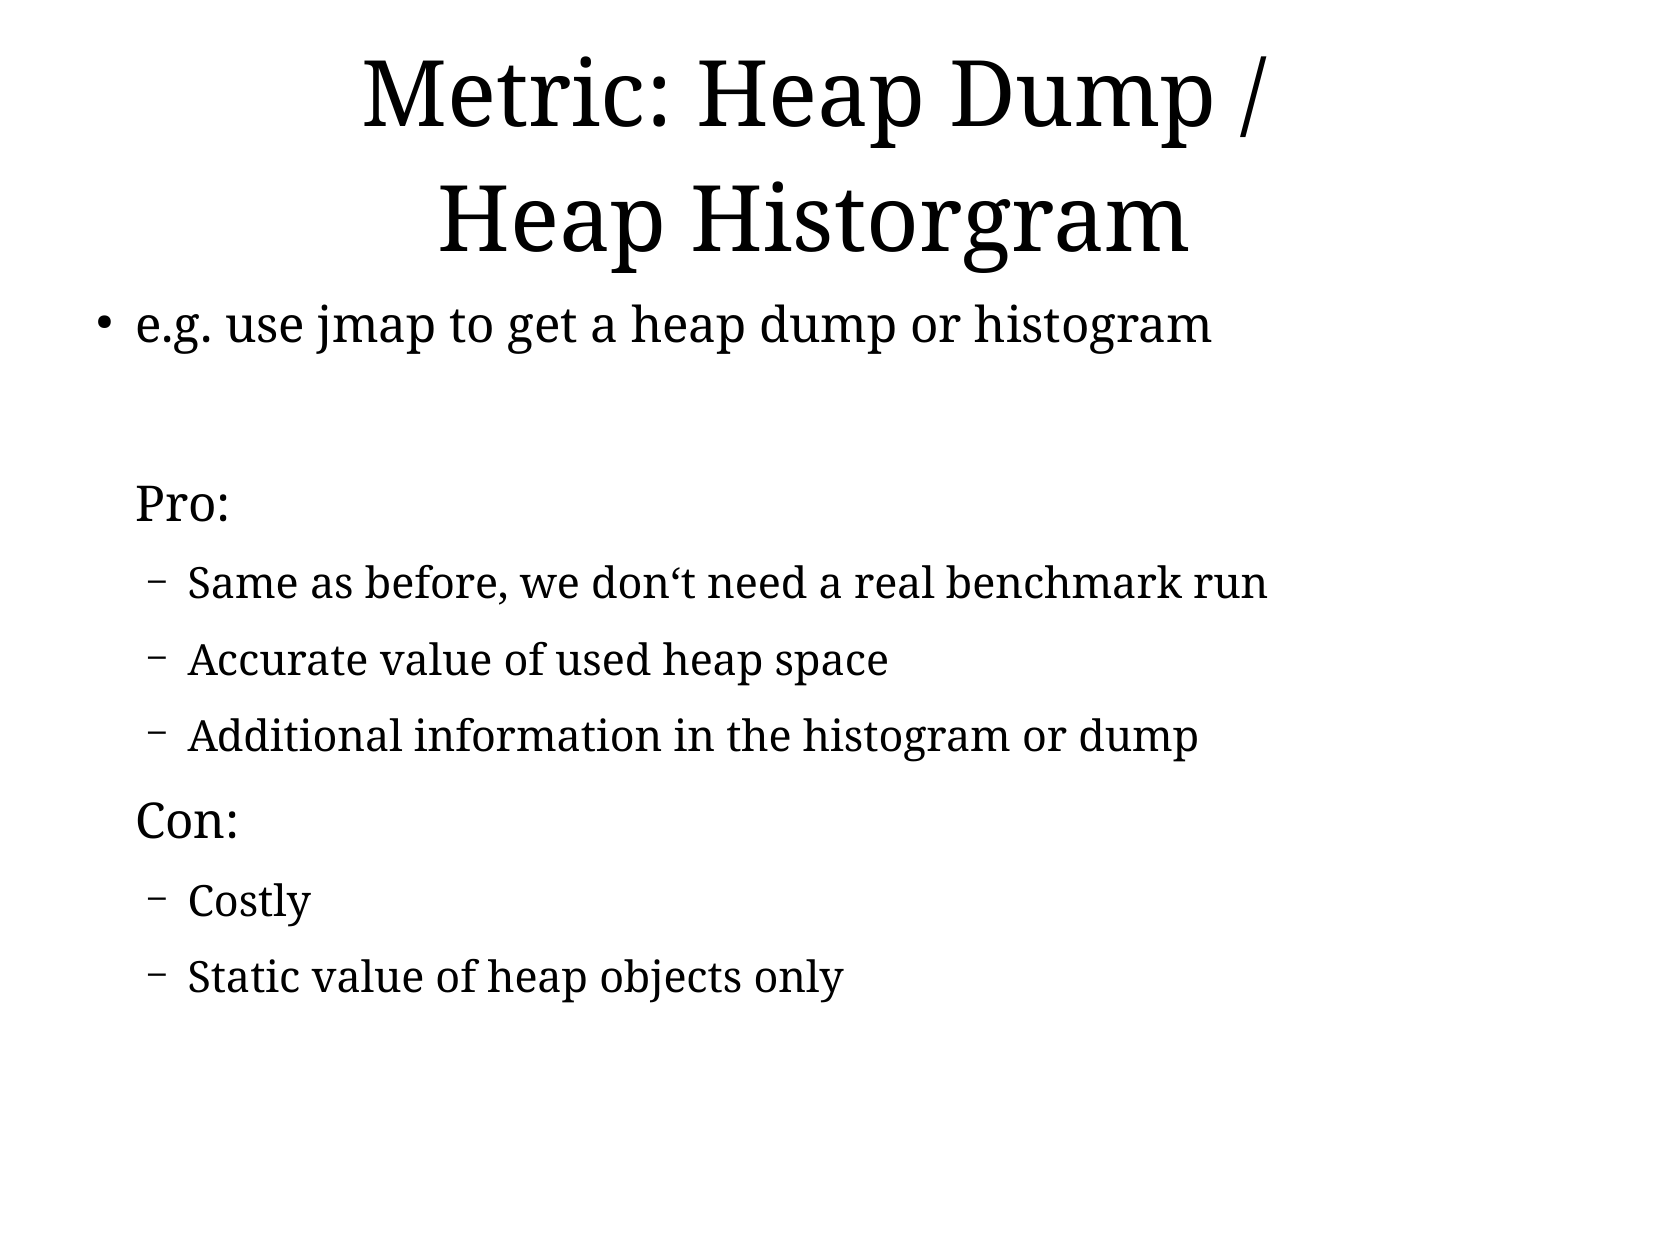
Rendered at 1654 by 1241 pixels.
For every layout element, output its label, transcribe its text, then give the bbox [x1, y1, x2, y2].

list e.g. use jmap to get a heap dump or histogram Pro: Same as before, we don‘t need a real benchmark run Accurate value of used heap space Additional information in the histogram or dump Con: Costly Static value of heap objects only [82, 290, 1571, 1010]
title Metric: Heap Dump / Heap Historgram [82, 28, 1571, 278]
